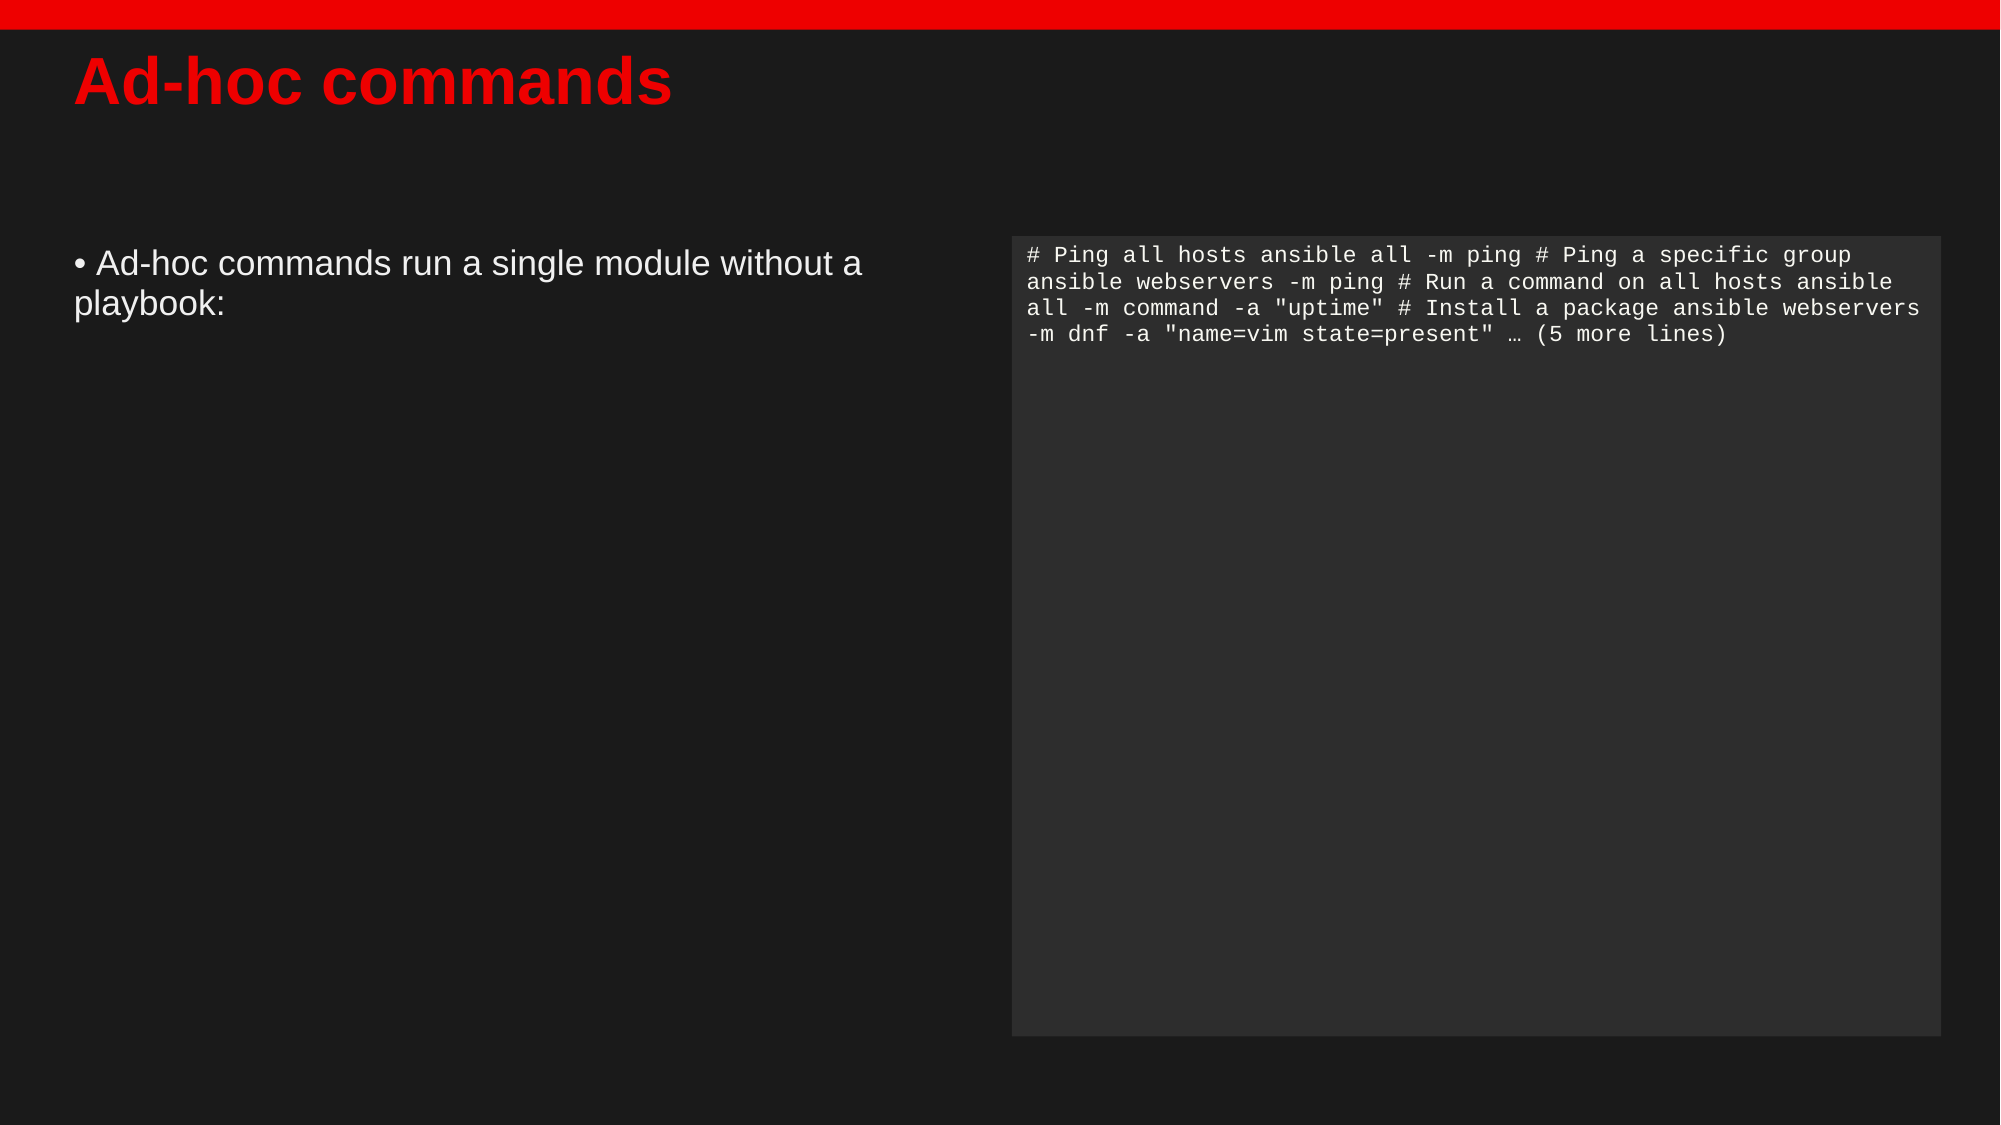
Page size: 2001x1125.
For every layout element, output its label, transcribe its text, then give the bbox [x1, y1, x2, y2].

text_box Ad-hoc commands [59, 36, 1942, 208]
text_box • Ad-hoc commands run a single module without a playbook: [59, 236, 989, 1037]
text_box [0, 0, 2001, 30]
text_box # Ping all hosts ansible all -m ping # Ping a specific group ansible webservers -m ping # Run a command on all hosts ansible all -m command -a "uptime" # Install a package ansible webservers -m dnf -a "name=vim state=present" … (5 more lines) [1011, 236, 1942, 1037]
